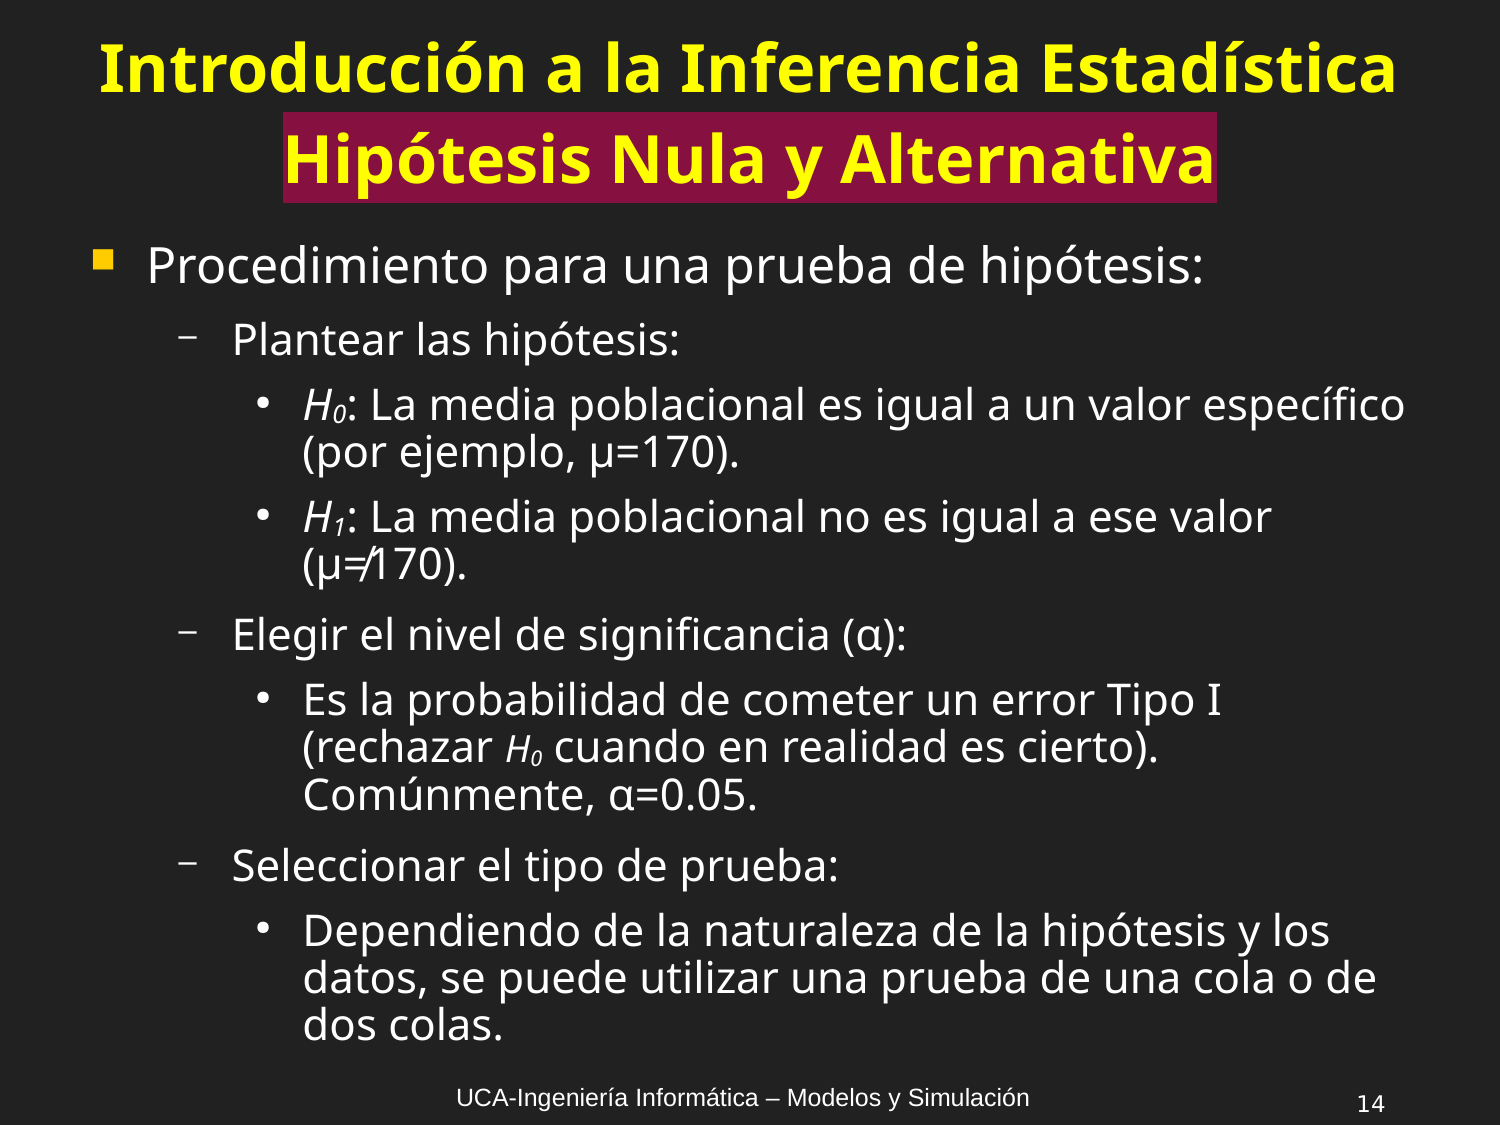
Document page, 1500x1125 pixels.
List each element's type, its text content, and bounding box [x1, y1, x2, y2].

list Procedimiento para una prueba de hipótesis: Plantear las hipótesis: H0​: La media poblacional es igual a un valor específico (por ejemplo, μ=170). H1​: La media poblacional no es igual a ese valor (μ≠170). Elegir el nivel de significancia (α): Es la probabilidad de cometer un error Tipo I (rechazar H0​​ cuando en realidad es cierto). Comúnmente, α=0.05. Seleccionar el tipo de prueba: Dependiendo de la naturaleza de la hipótesis y los datos, se puede utilizar una prueba de una cola o de dos colas. [75, 232, 1425, 1051]
title Introducción a la Inferencia Estadística Hipótesis Nula y Alternativa [75, 37, 1426, 188]
